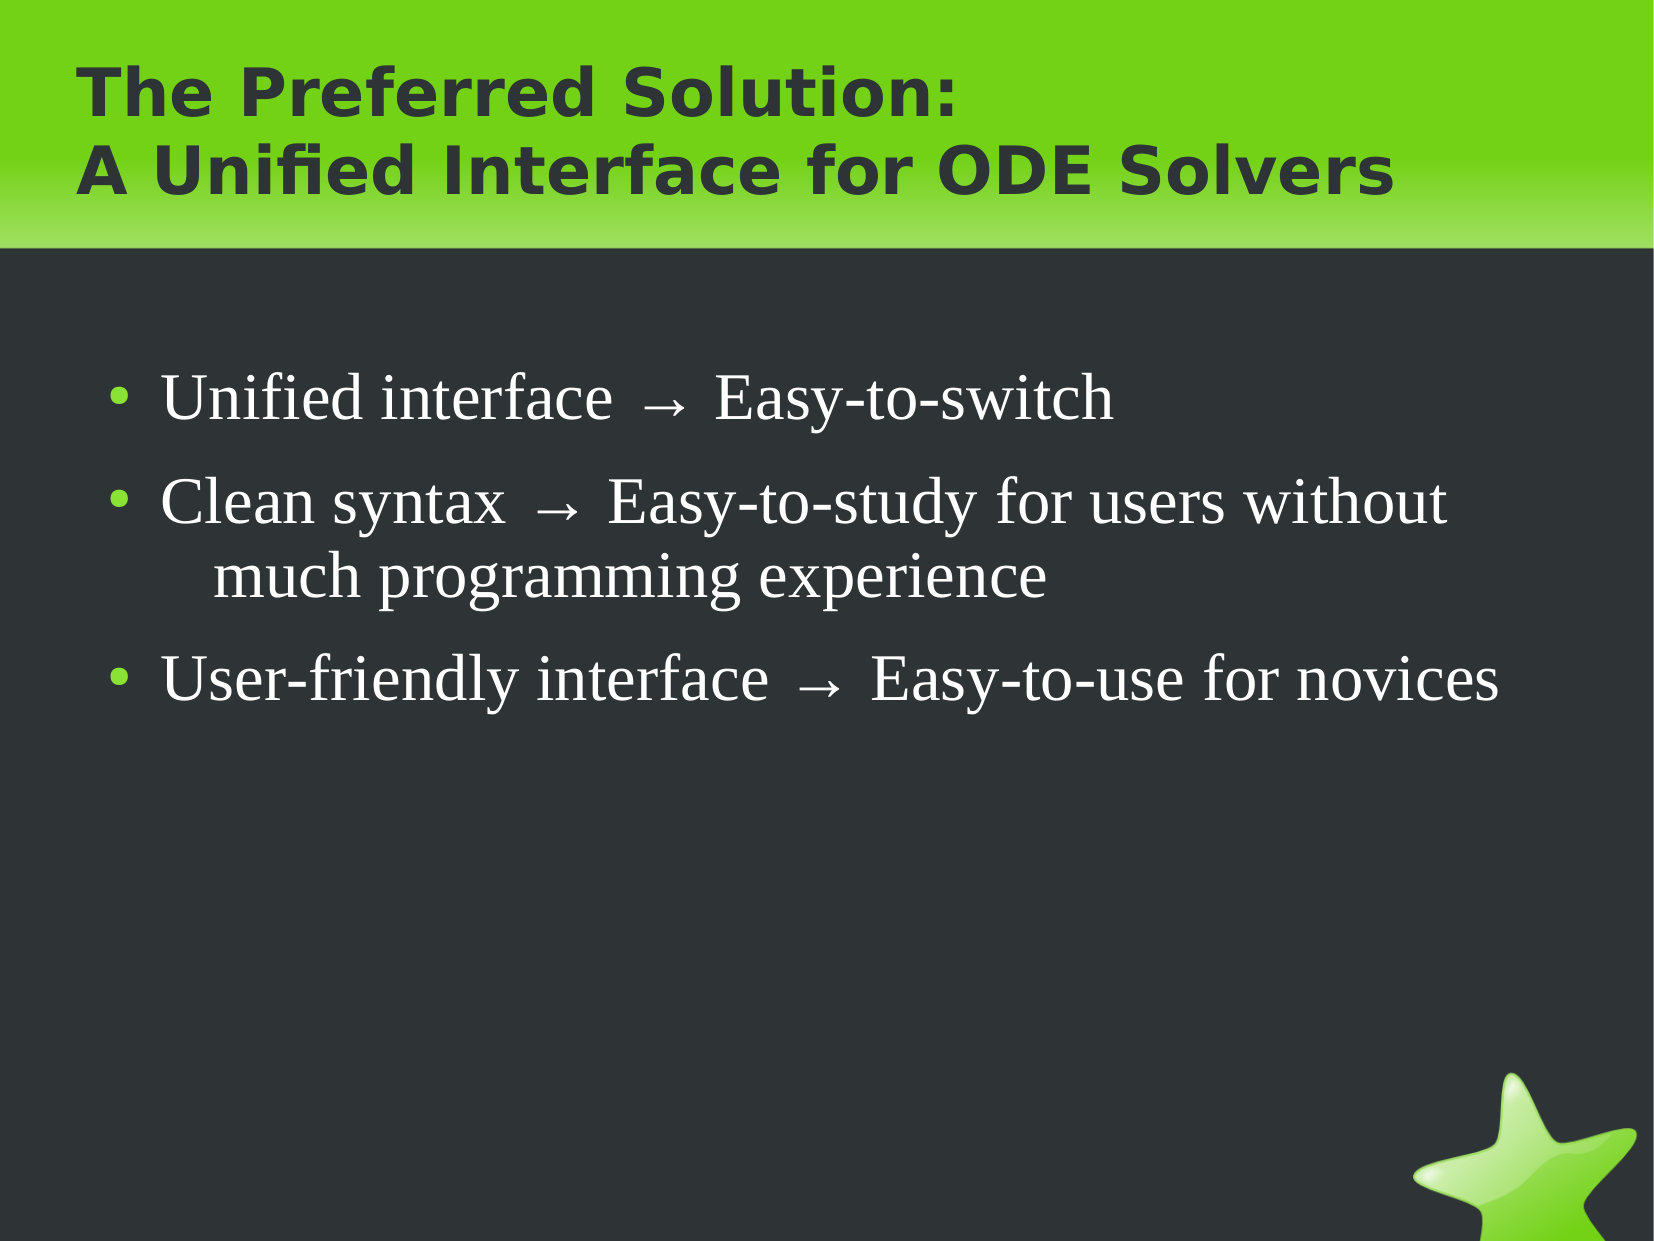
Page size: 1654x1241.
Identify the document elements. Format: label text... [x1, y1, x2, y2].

title The Preferred Solution: A Unified Interface for ODE Solvers [76, 29, 1565, 237]
picture [0, 0, 1654, 1241]
list Unified interface → Easy-to-switch Clean syntax → Easy-to-study for users without much programming experience User-friendly interface → Easy-to-use for novices [71, 360, 1561, 985]
